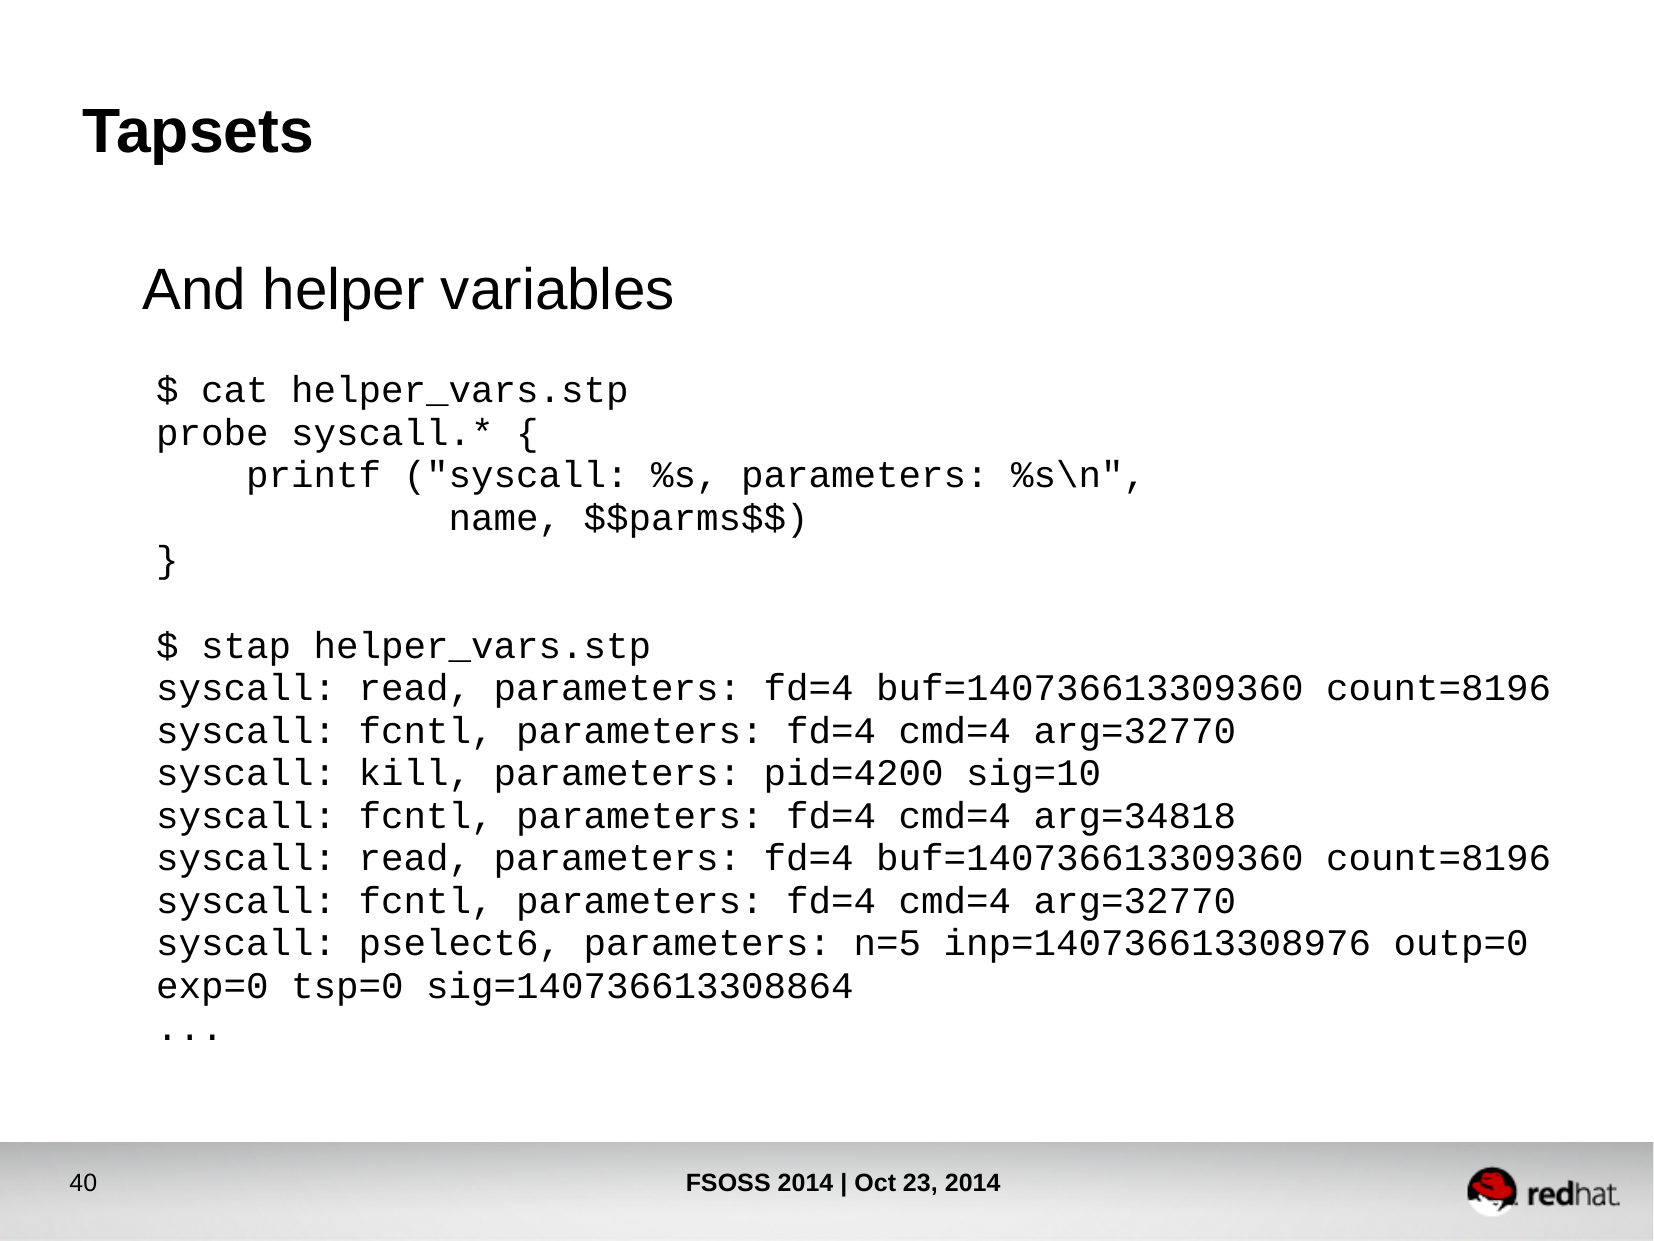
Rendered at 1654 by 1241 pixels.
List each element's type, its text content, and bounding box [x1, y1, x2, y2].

title Tapsets [82, 49, 1571, 256]
picture [0, 1142, 1654, 1241]
text_box $ cat helper_vars.stp probe syscall.* { printf ("syscall: %s, parameters: %s\n", name, $$parms$$) } $ stap helper_vars.stp syscall: read, parameters: fd=4 buf=140736613309360 count=8196 syscall: fcntl, parameters: fd=4 cmd=4 arg=32770 syscall: kill, parameters: pid=4200 sig=10 syscall: fcntl, parameters: fd=4 cmd=4 arg=34818 syscall: read, parameters: fd=4 buf=140736613309360 count=8196 syscall: fcntl, parameters: fd=4 cmd=4 arg=32770 syscall: pselect6, parameters: n=5 inp=140736613308976 outp=0 exp=0 tsp=0 sig=140736613308864 ... [141, 364, 1606, 1102]
list And helper variables [82, 256, 1571, 961]
